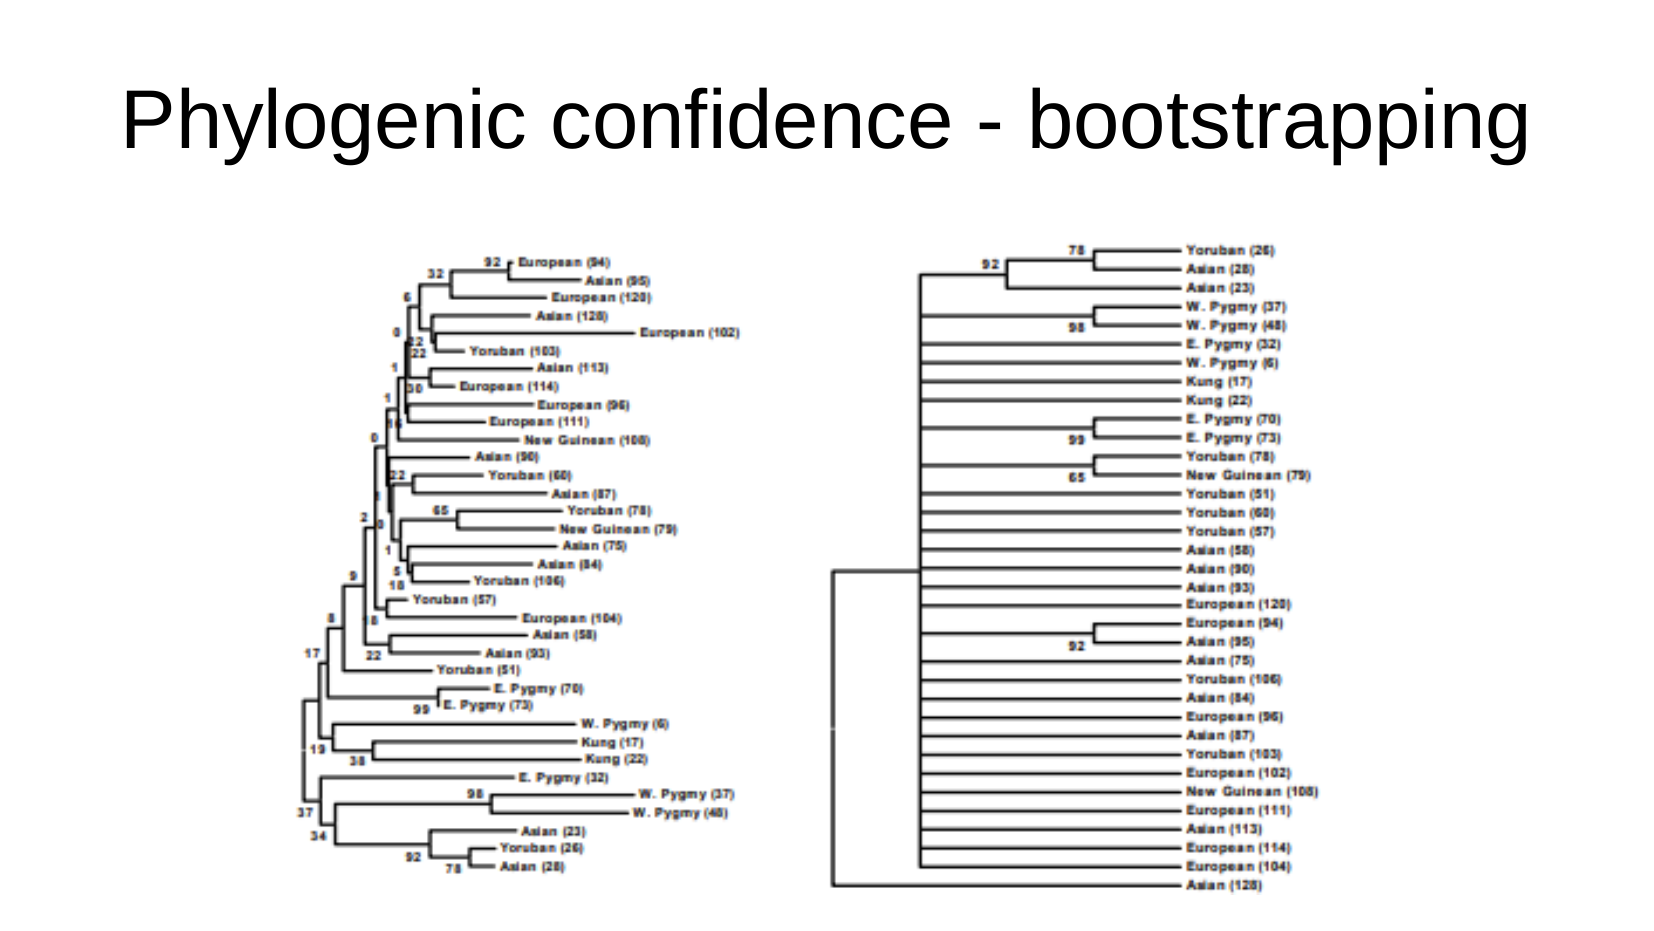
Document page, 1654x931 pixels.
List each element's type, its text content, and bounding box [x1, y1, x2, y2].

picture [255, 218, 1398, 895]
title Phylogenic confidence - bootstrapping [82, 37, 1571, 193]
